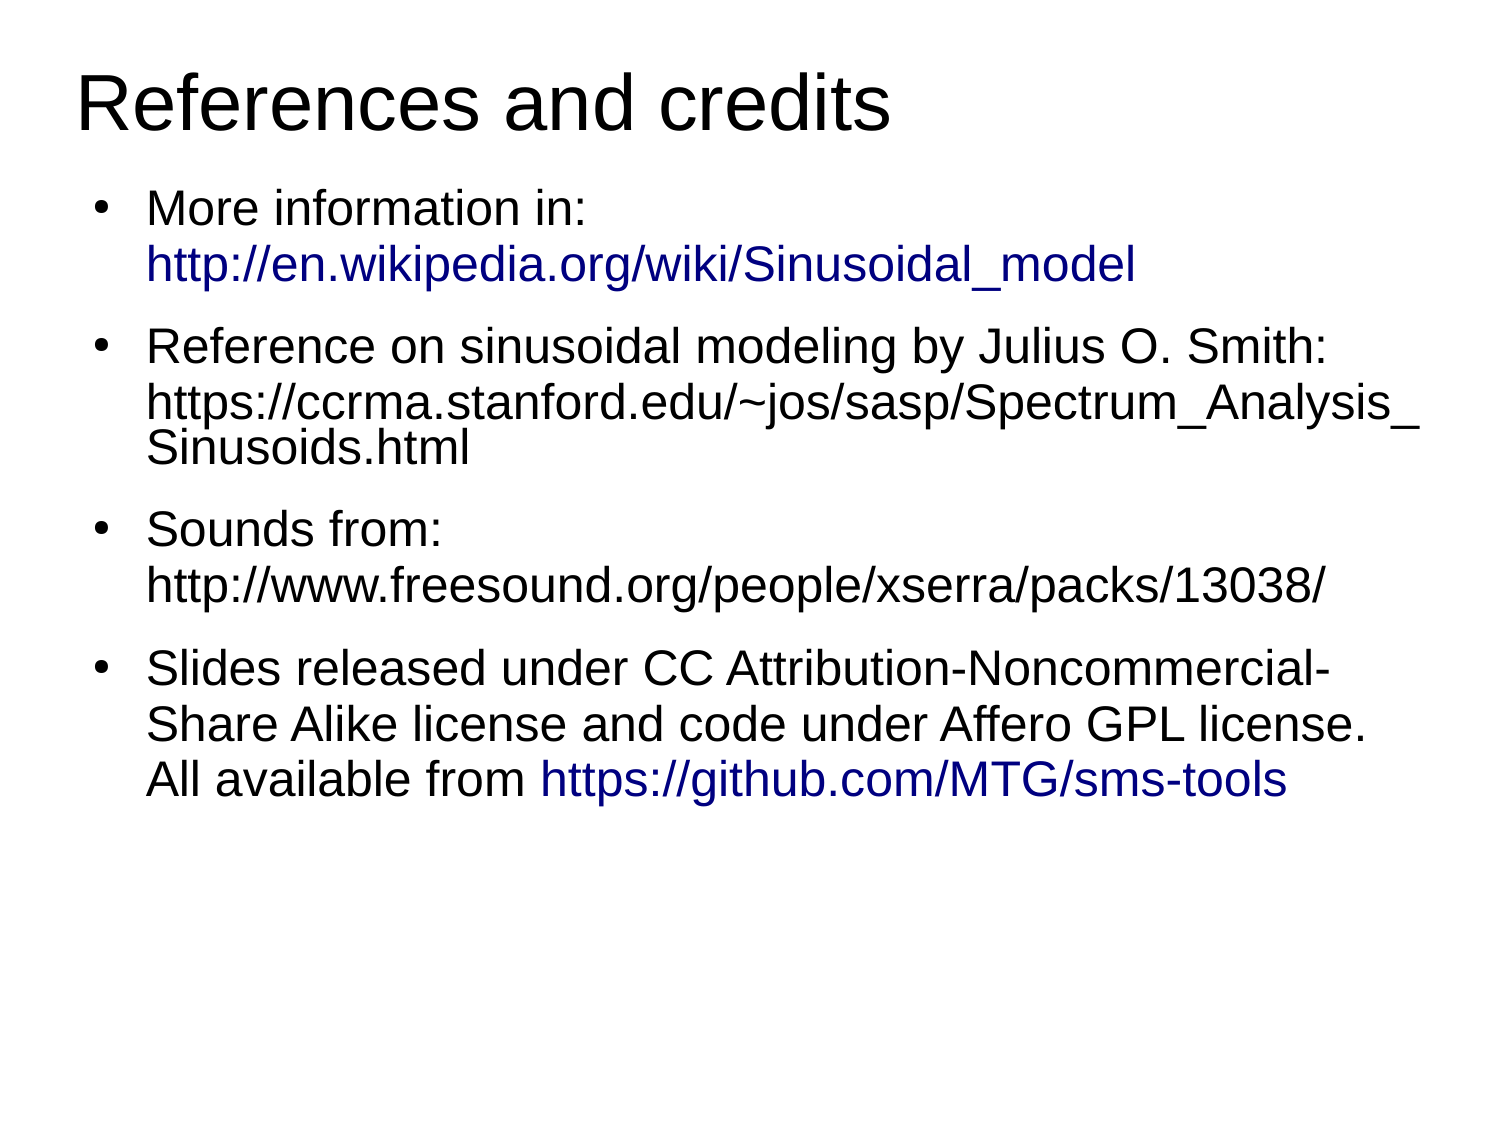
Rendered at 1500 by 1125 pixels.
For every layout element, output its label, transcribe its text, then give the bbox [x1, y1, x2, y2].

title References and credits [75, 9, 1425, 179]
list More information in:http://en.wikipedia.org/wiki/Sinusoidal_model Reference on sinusoidal modeling by Julius O. Smith: https://ccrma.stanford.edu/~jos/sasp/Spectrum_Analysis_Sinusoids.html Sounds from: http://www.freesound.org/people/xserra/packs/13038/ Slides released under CC Attribution-Noncommercial-Share Alike license and code under Affero GPL license. All available from https://github.com/MTG/sms-tools [75, 179, 1425, 1036]
